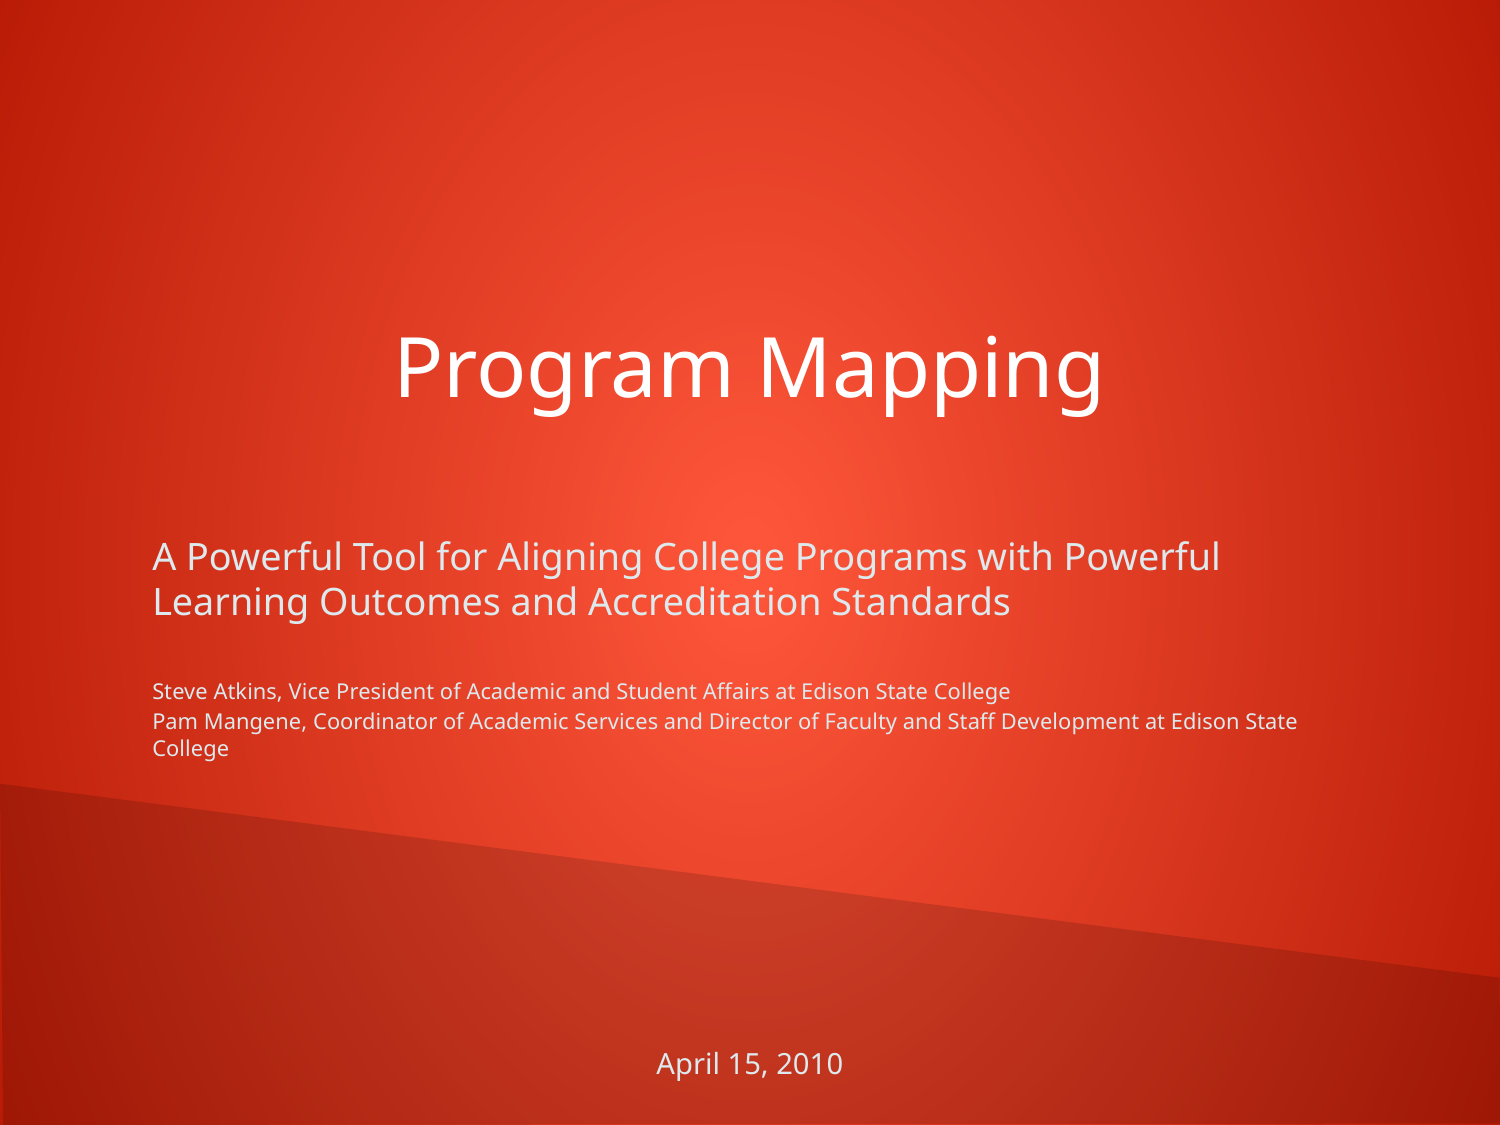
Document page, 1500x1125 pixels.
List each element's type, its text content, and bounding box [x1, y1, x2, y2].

title Program Mapping [75, 247, 1425, 489]
subtitle A Powerful Tool for Aligning College Programs with Powerful Learning Outcomes and Accreditation Standards Steve Atkins, Vice President of Academic and Student Affairs at Edison State College Pam Mangene, Coordinator of Academic Services and Director of Faculty and Staff Development at Edison State College [137, 525, 1338, 775]
footer April 15, 2010 [425, 1025, 1075, 1100]
